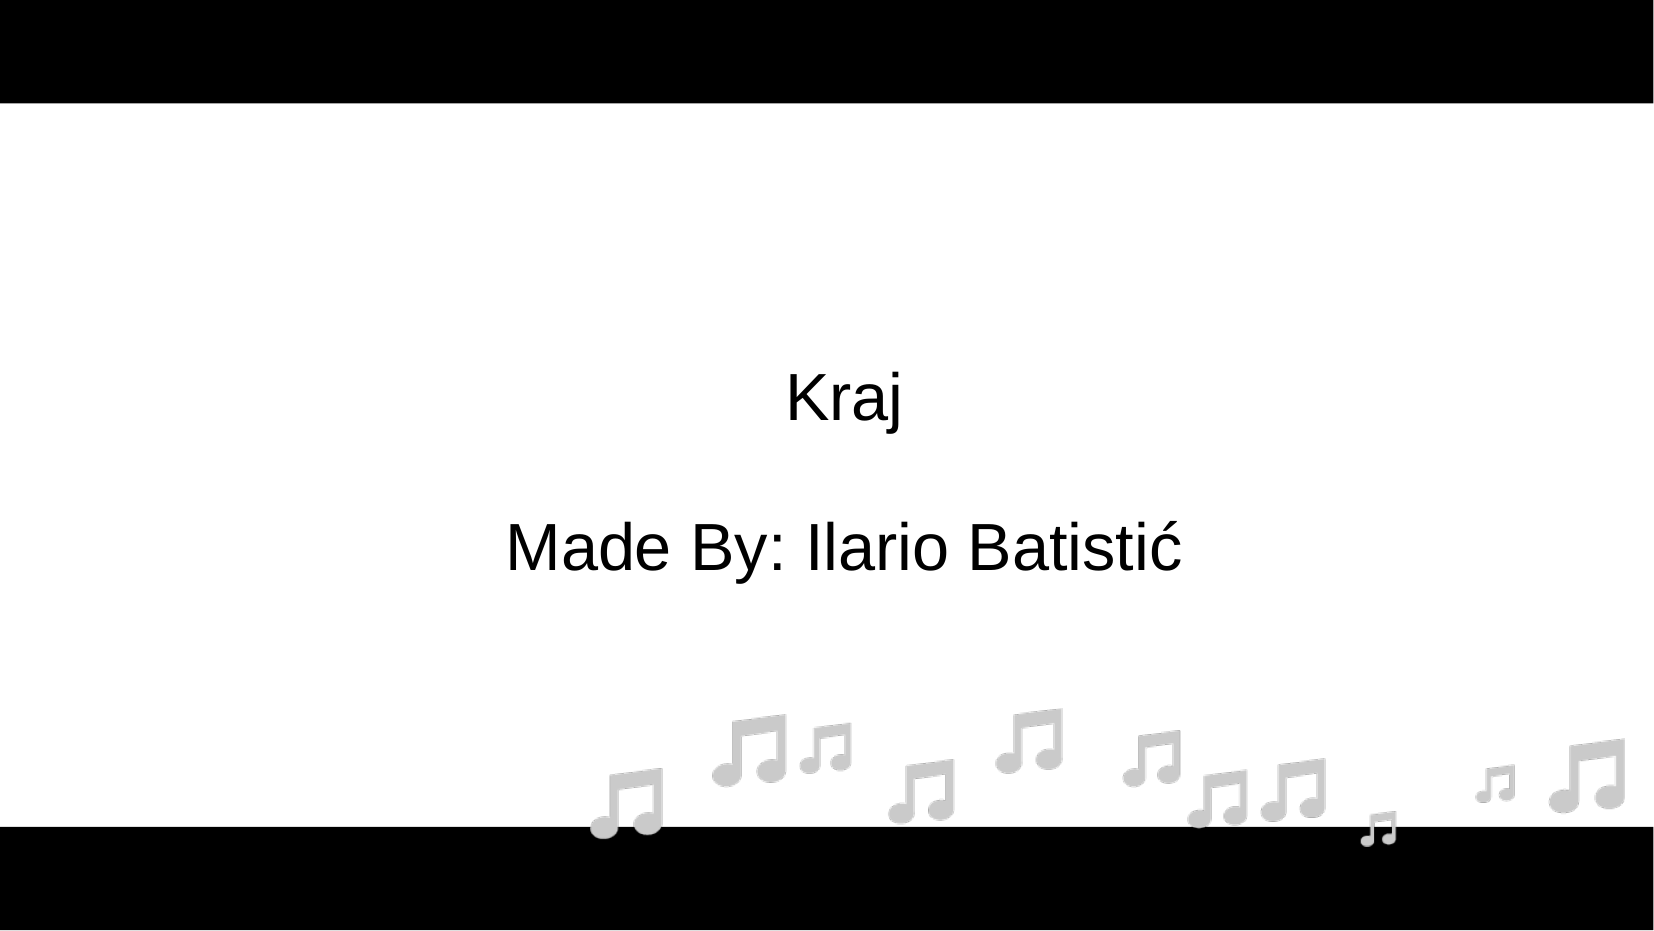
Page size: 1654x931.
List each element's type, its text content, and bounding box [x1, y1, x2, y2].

subtitle Kraj Made By: Ilario Batistić [59, 177, 1595, 768]
